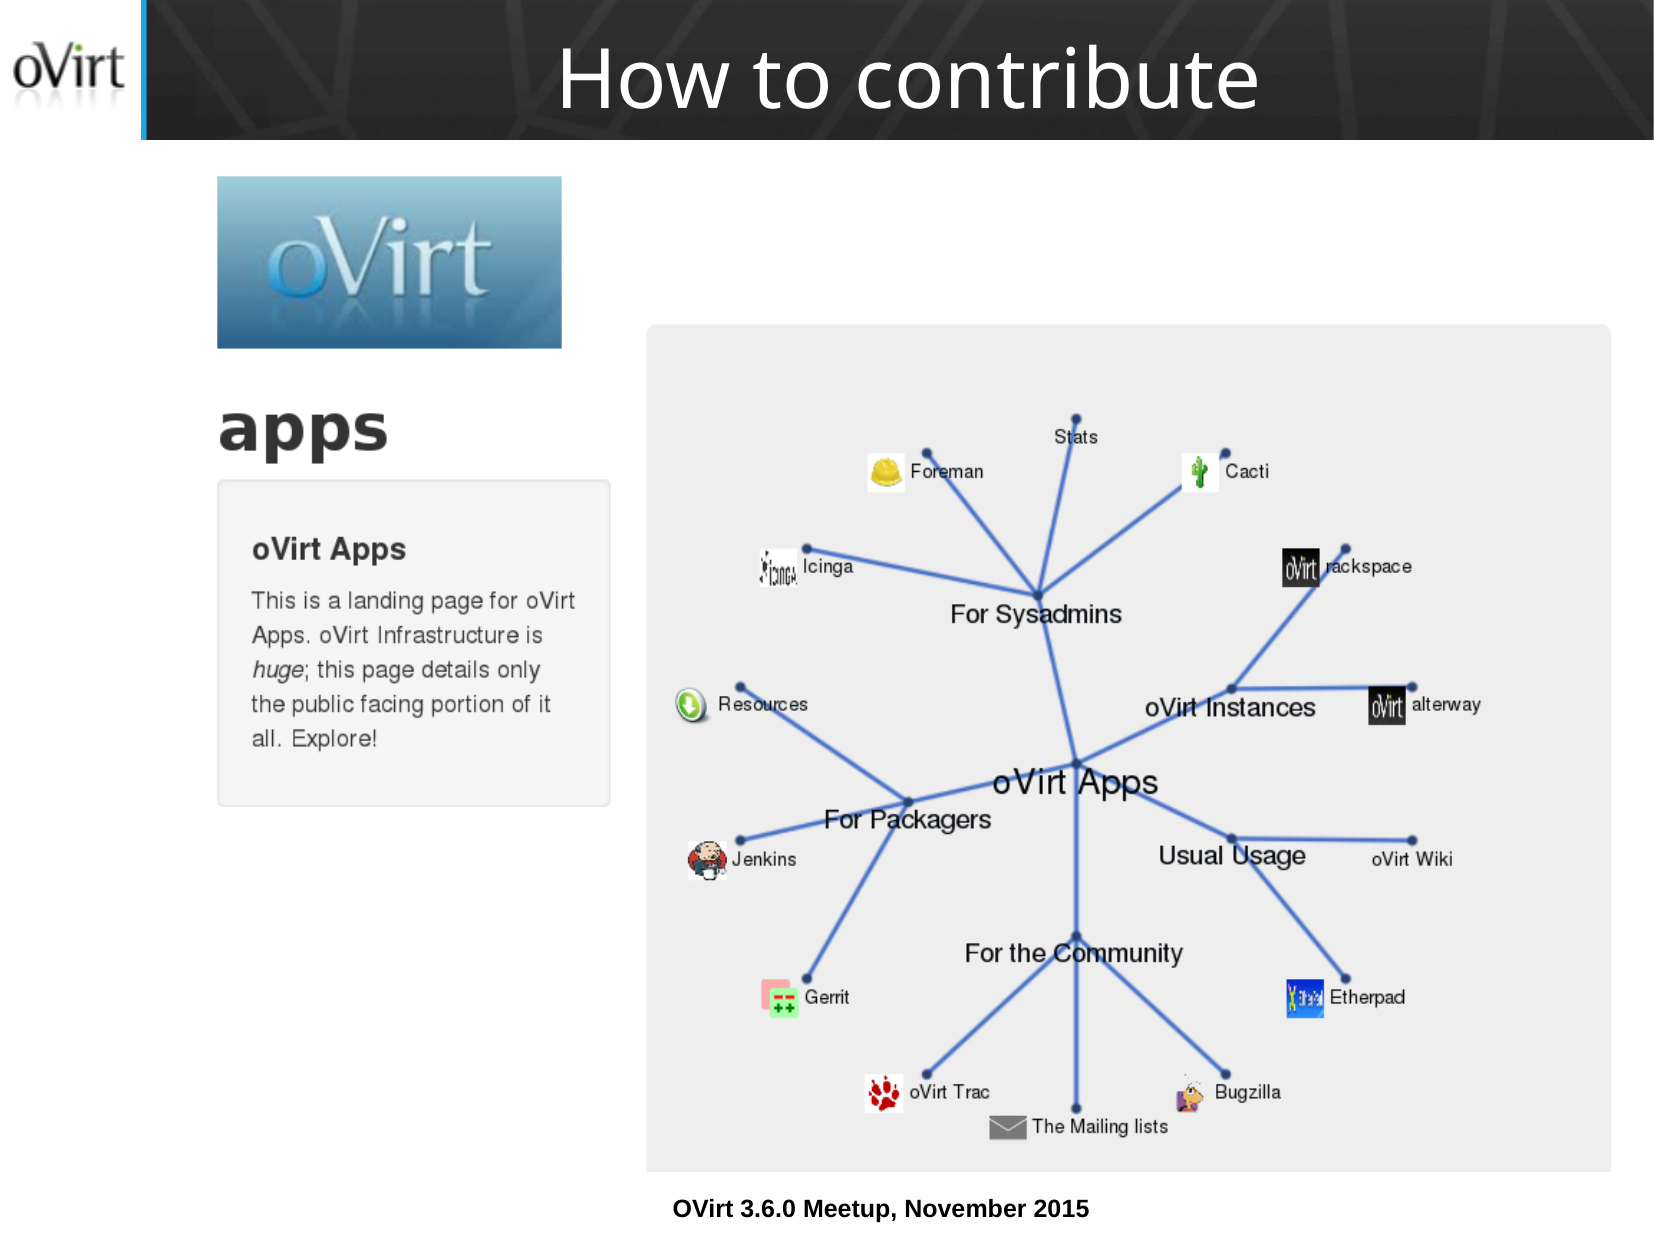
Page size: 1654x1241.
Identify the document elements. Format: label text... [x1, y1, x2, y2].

picture [0, 0, 1654, 140]
picture [183, 166, 1634, 1172]
title How to contribute [164, 18, 1653, 119]
